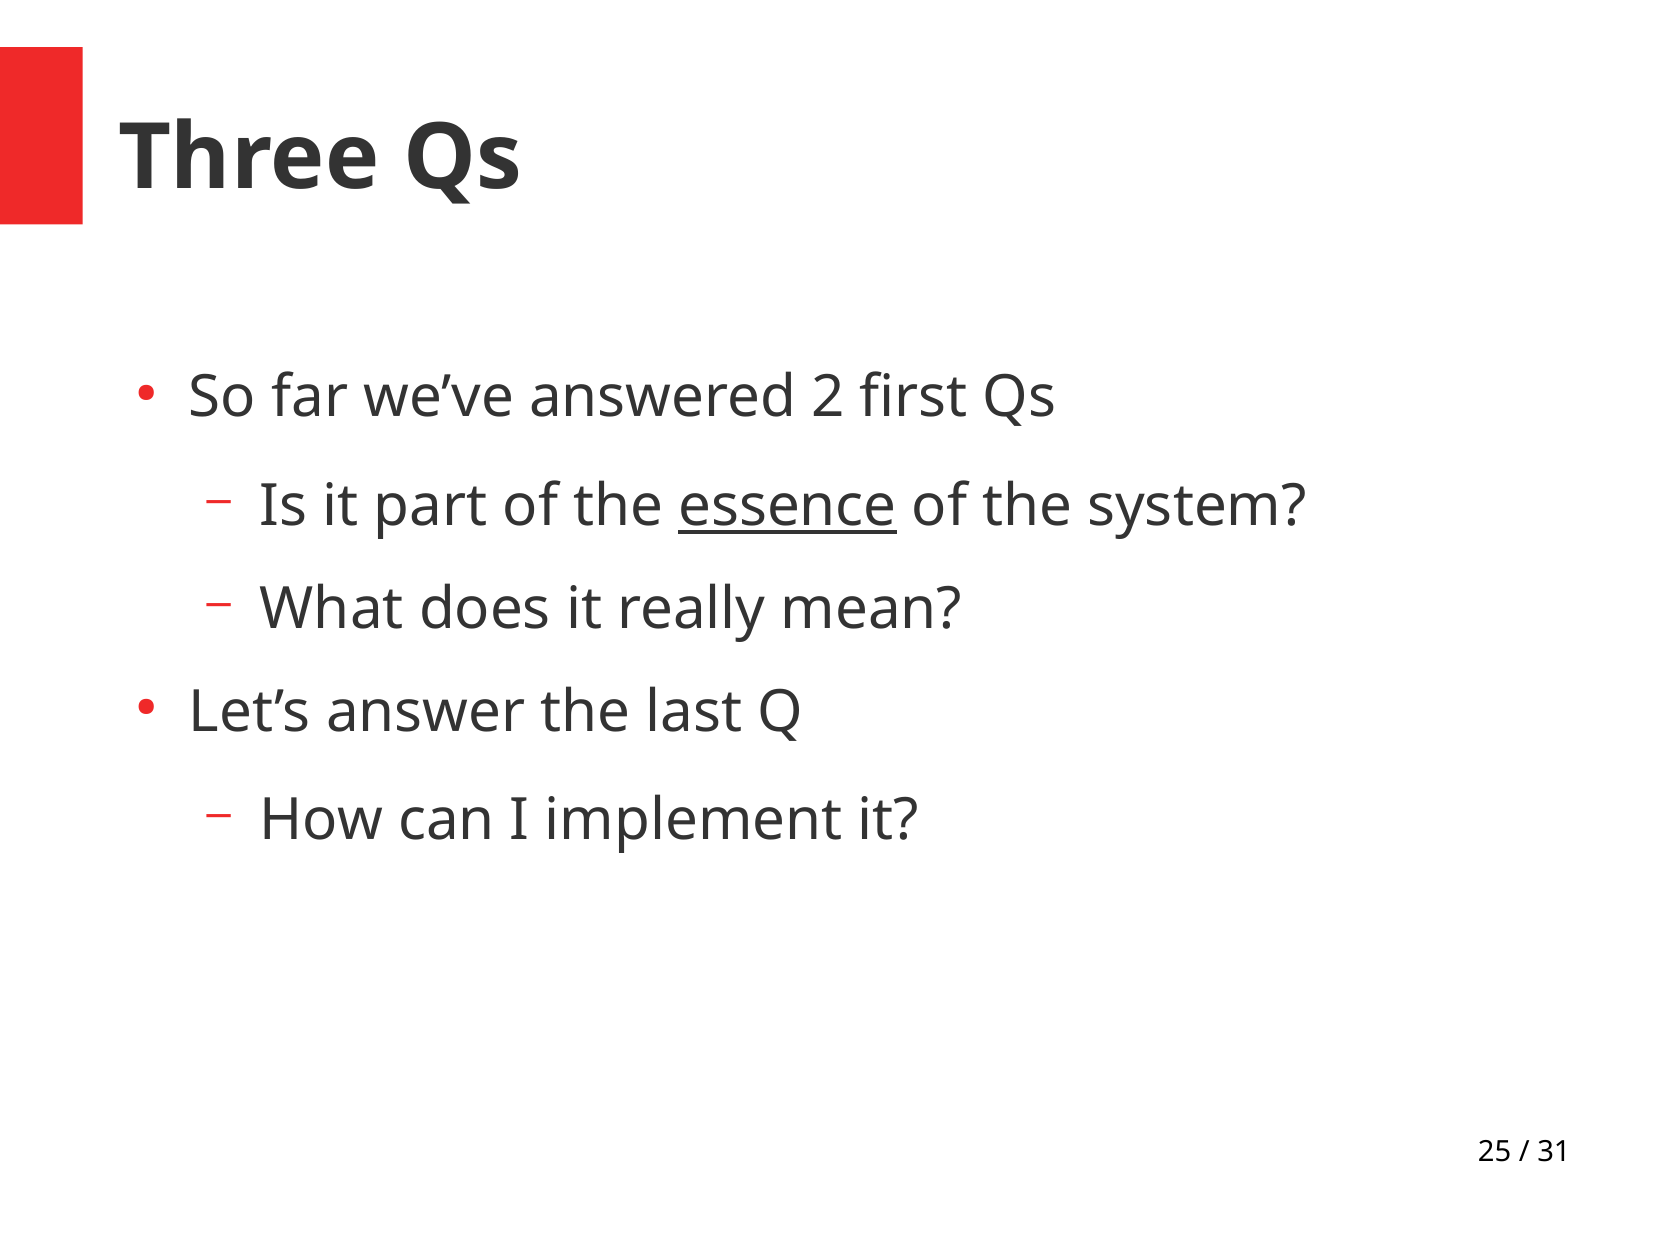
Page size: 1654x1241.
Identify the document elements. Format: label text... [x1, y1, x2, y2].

list So far we’ve answered 2 first Qs Is it part of the essence of the system? What does it really mean? Let’s answer the last Q How can I implement it? [118, 354, 1536, 1074]
title Three Qs [118, 49, 1571, 257]
